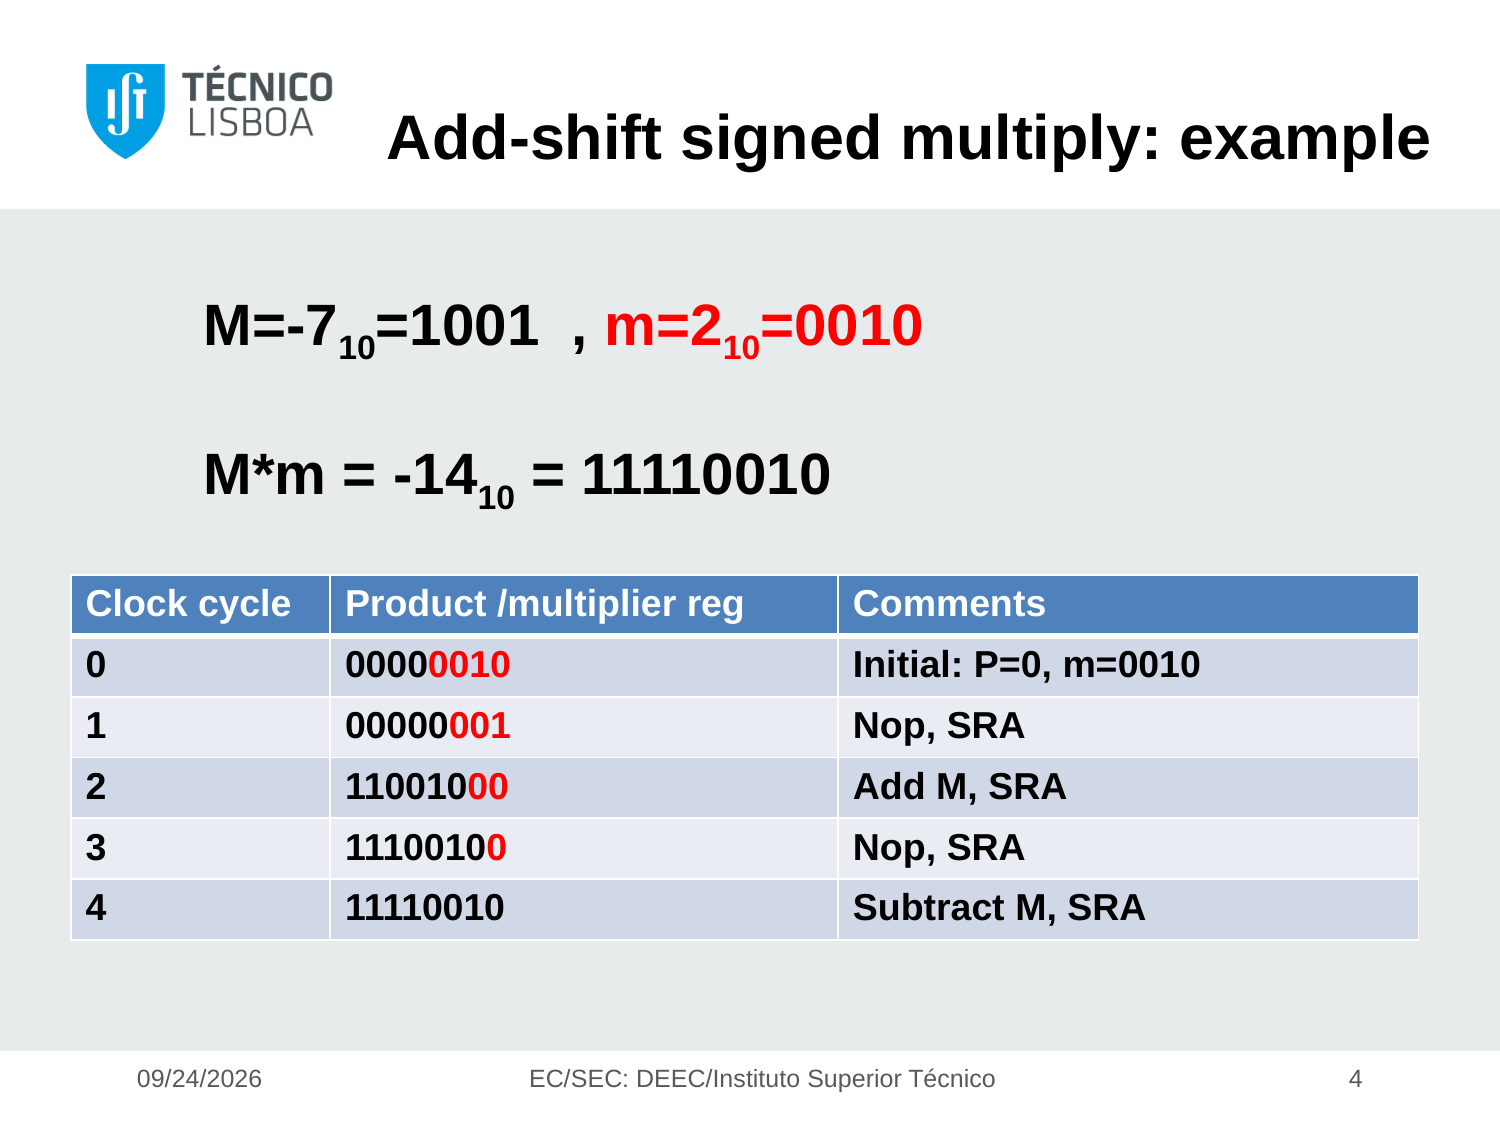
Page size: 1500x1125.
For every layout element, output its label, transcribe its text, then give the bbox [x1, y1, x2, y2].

table_cell 00000010 [331, 639, 837, 696]
picture [0, 0, 1500, 1125]
table_cell Initial: P=0, m=0010 [839, 639, 1418, 696]
table_cell 1 [72, 698, 329, 757]
table_cell 3 [72, 819, 329, 878]
table_header Product /multiplier reg [331, 576, 837, 633]
table_cell 2 [72, 758, 329, 817]
slide_number 11/24/2020 [121, 1052, 425, 1103]
table_cell Nop, SRA [839, 698, 1418, 757]
title Add-shift signed multiply: example [371, 63, 1500, 206]
slide_number <number> [1077, 1052, 1378, 1103]
text_box M=-710=1001 , m=210=0010 M*m = -1410 = 11110010 [188, 279, 1329, 524]
table_cell 11100100 [331, 819, 837, 878]
table_cell 00000001 [331, 698, 837, 757]
table_header Comments [839, 576, 1418, 633]
table_cell 4 [72, 880, 329, 939]
table_cell Add M, SRA [839, 758, 1418, 817]
table_cell Nop, SRA [839, 819, 1418, 878]
table_header Clock cycle [72, 576, 329, 633]
footer EC/SEC: DEEC/Instituto Superior Técnico [512, 1052, 1021, 1103]
table_cell 11001000 [331, 758, 837, 817]
table_cell 0 [72, 639, 329, 696]
table_cell 11110010 [331, 880, 837, 939]
table_cell Subtract M, SRA [839, 880, 1418, 939]
